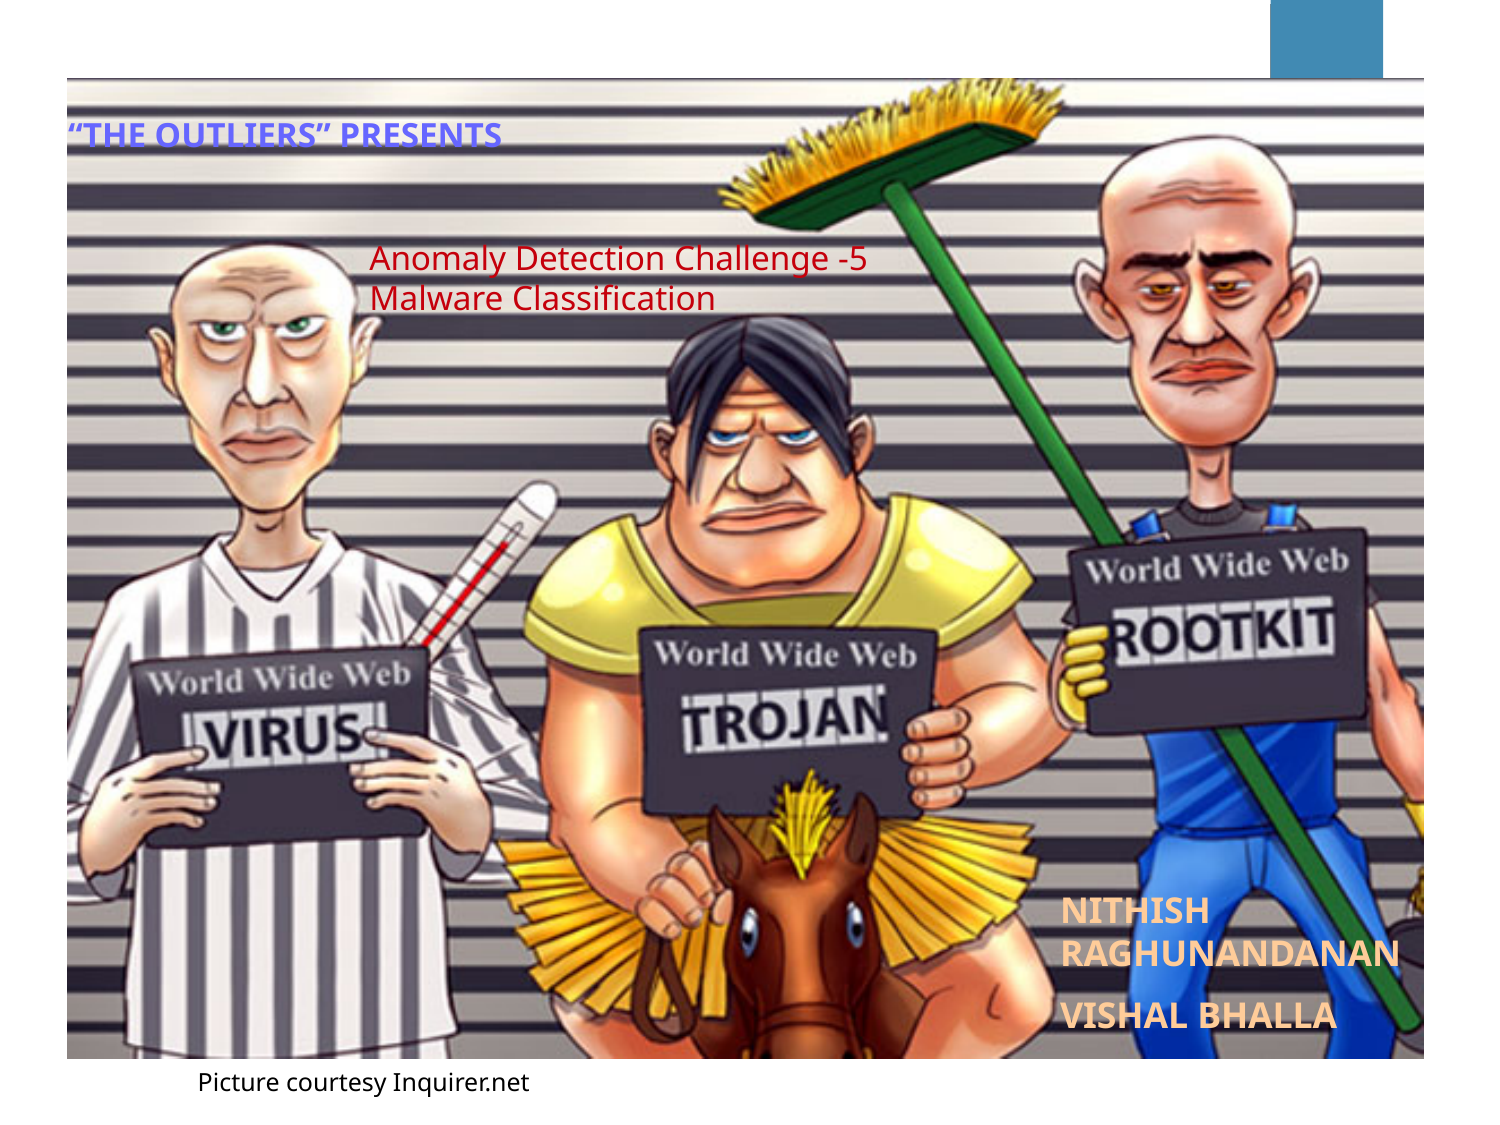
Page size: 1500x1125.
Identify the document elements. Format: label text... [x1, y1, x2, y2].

text_box “The Outliers” presents [53, 106, 526, 166]
title Anomaly Detection Challenge -5 Malware Classification [354, 204, 1165, 325]
subtitle Nithish Raghunandanan Vishal Bhalla [1045, 880, 1418, 1058]
text_box Picture courtesy Inquirer.net [182, 1058, 1424, 1104]
picture [67, 78, 1424, 1059]
